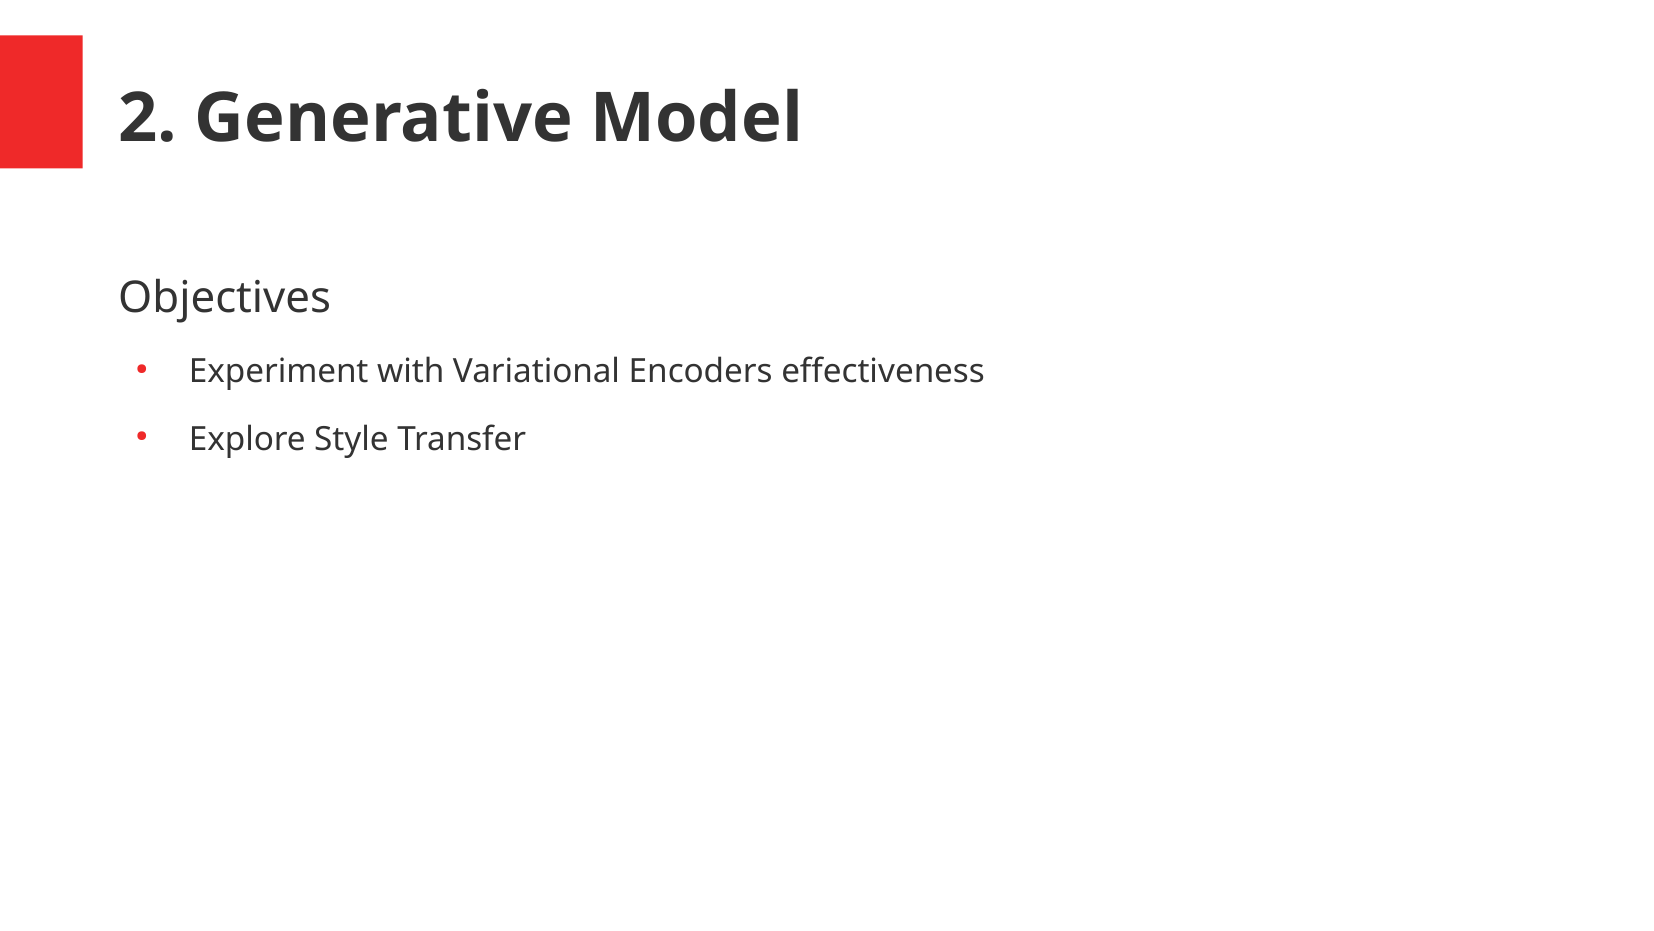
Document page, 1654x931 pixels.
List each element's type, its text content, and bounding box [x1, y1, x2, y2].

list Objectives Experiment with Variational Encoders effectiveness Explore Style Transfer [118, 265, 1536, 806]
title 2. Generative Model [118, 37, 1571, 193]
